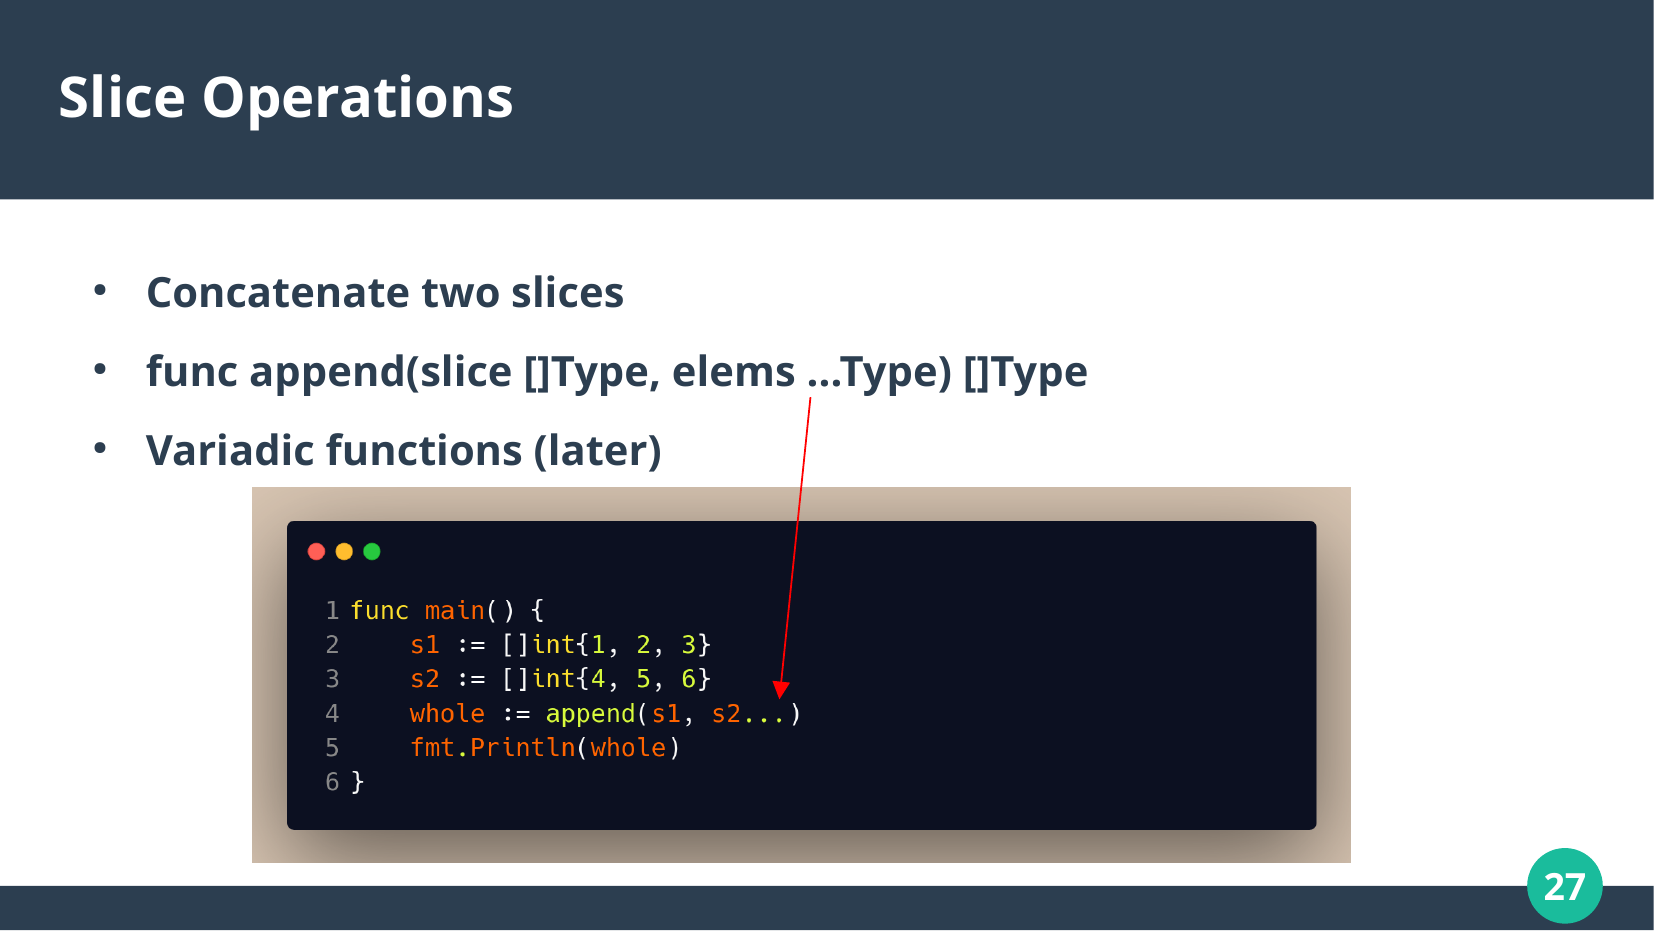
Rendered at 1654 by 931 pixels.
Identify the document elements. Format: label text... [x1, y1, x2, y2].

title Slice Operations [59, 37, 1595, 155]
list Concatenate two slices func append(slice []Type, elems ...Type) []Type Variadic functions (later) [75, 262, 1163, 559]
picture [252, 487, 1351, 863]
